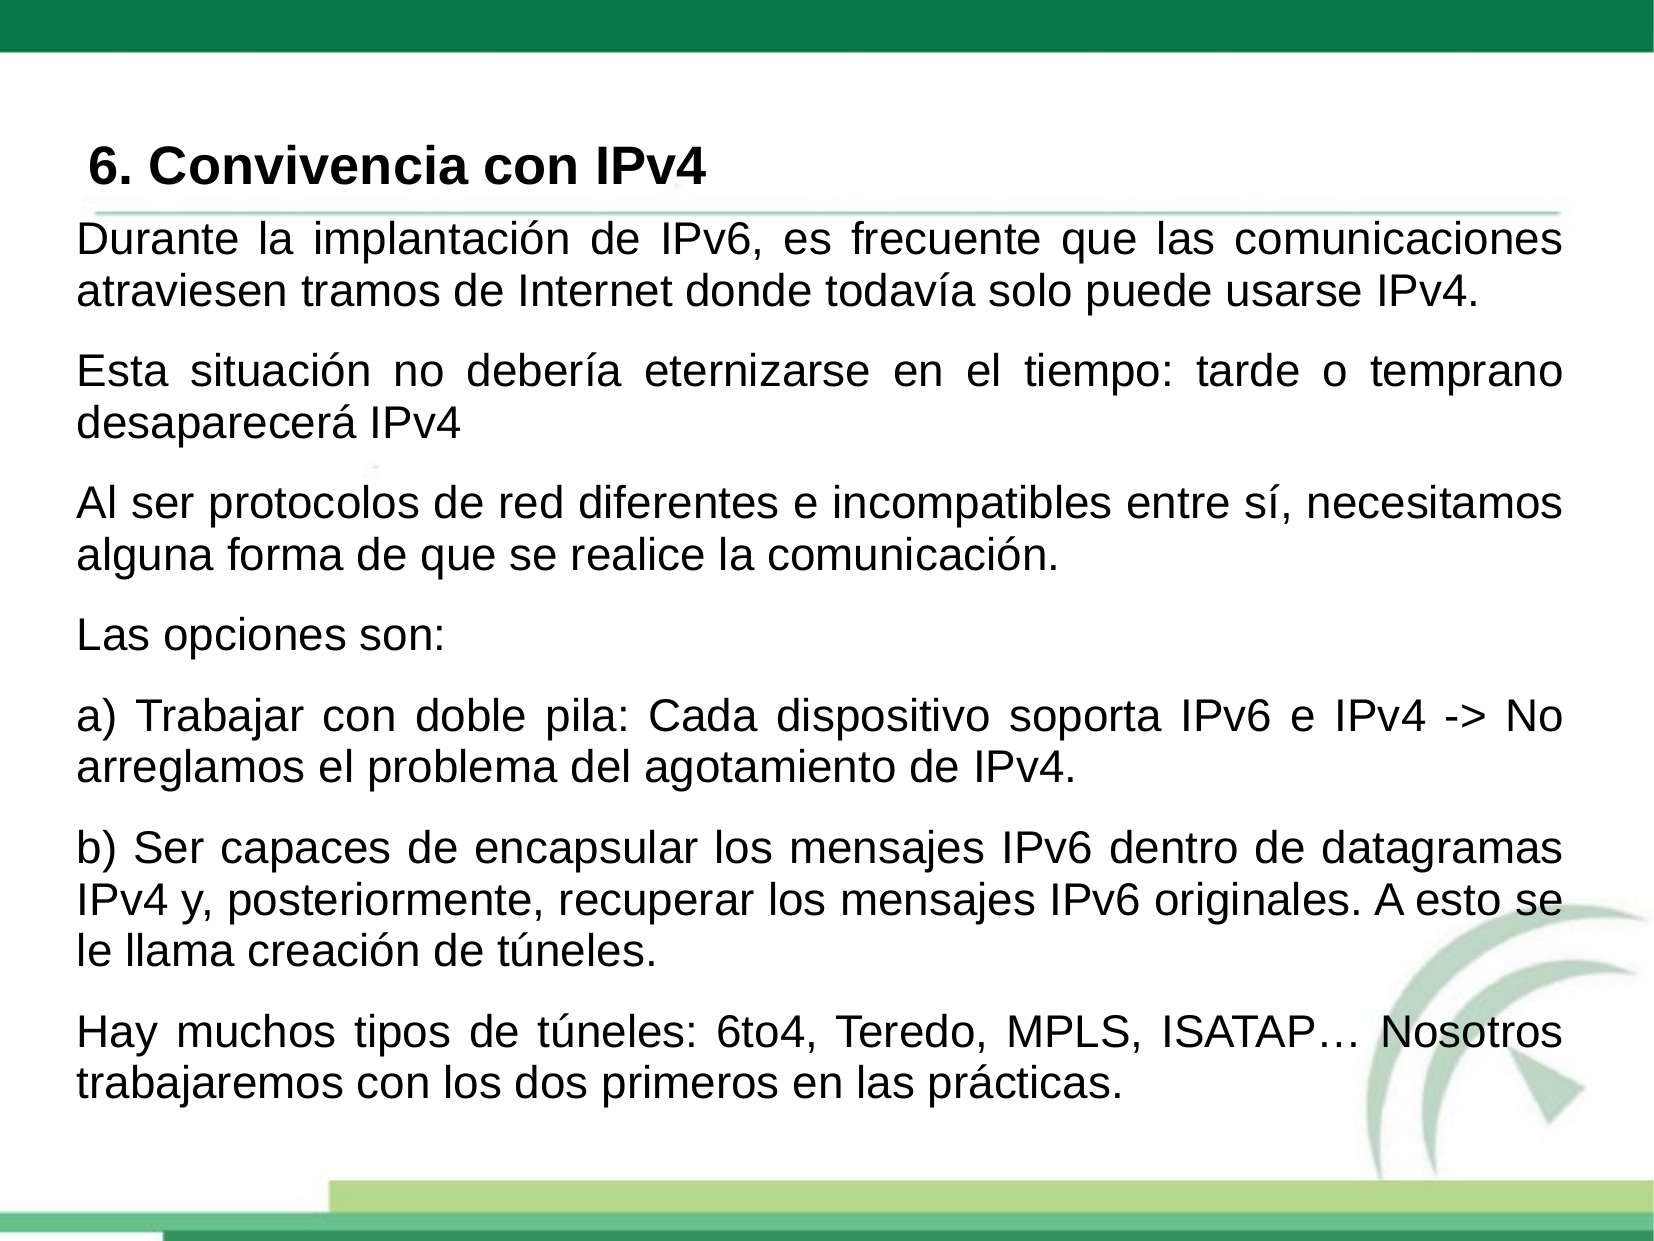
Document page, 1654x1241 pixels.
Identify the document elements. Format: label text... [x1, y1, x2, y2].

picture [0, 0, 1654, 1241]
list Durante la implantación de IPv6, es frecuente que las comunicaciones atraviesen tramos de Internet donde todavía solo puede usarse IPv4. Esta situación no debería eternizarse en el tiempo: tarde o temprano desaparecerá IPv4 Al ser protocolos de red diferentes e incompatibles entre sí, necesitamos alguna forma de que se realice la comunicación. Las opciones son: a) Trabajar con doble pila: Cada dispositivo soporta IPv6 e IPv4 -> No arreglamos el problema del agotamiento de IPv4. b) Ser capaces de encapsular los mensajes IPv6 dentro de datagramas IPv4 y, posteriormente, recuperar los mensajes IPv6 originales. A esto se le llama creación de túneles. Hay muchos tipos de túneles: 6to4, Teredo, MPLS, ISATAP… Nosotros trabajaremos con los dos primeros en las prácticas. [76, 213, 1565, 1211]
title 6. Convivencia con IPv4 [88, 46, 1577, 254]
